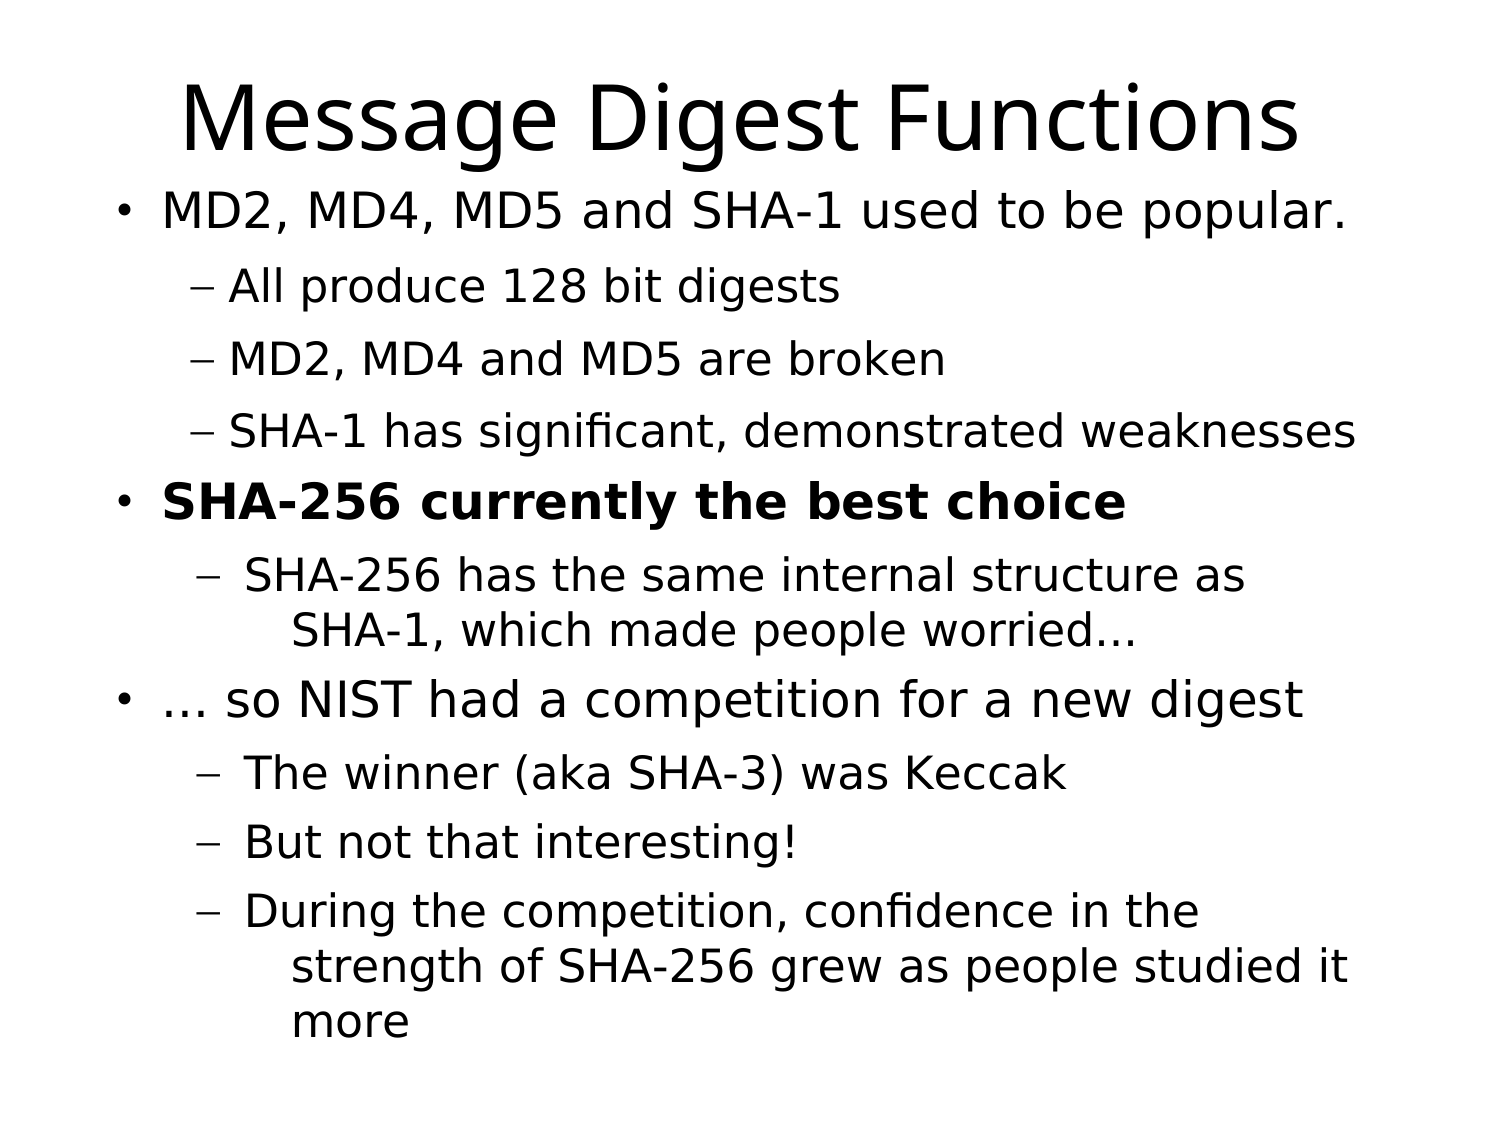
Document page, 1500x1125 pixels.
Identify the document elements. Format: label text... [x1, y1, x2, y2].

title Message Digest Functions [102, 19, 1378, 208]
list MD2, MD4, MD5 and SHA-1 used to be popular. All produce 128 bit digests MD2, MD4 and MD5 are broken SHA-1 has significant, demonstrated weaknesses SHA-256 currently the best choice SHA-256 has the same internal structure as SHA-1, which made people worried... ... so NIST had a competition for a new digest The winner (aka SHA-3) was Keccak But not that interesting! During the competition, confidence in the strength of SHA-256 grew as people studied it more [100, 174, 1376, 1101]
